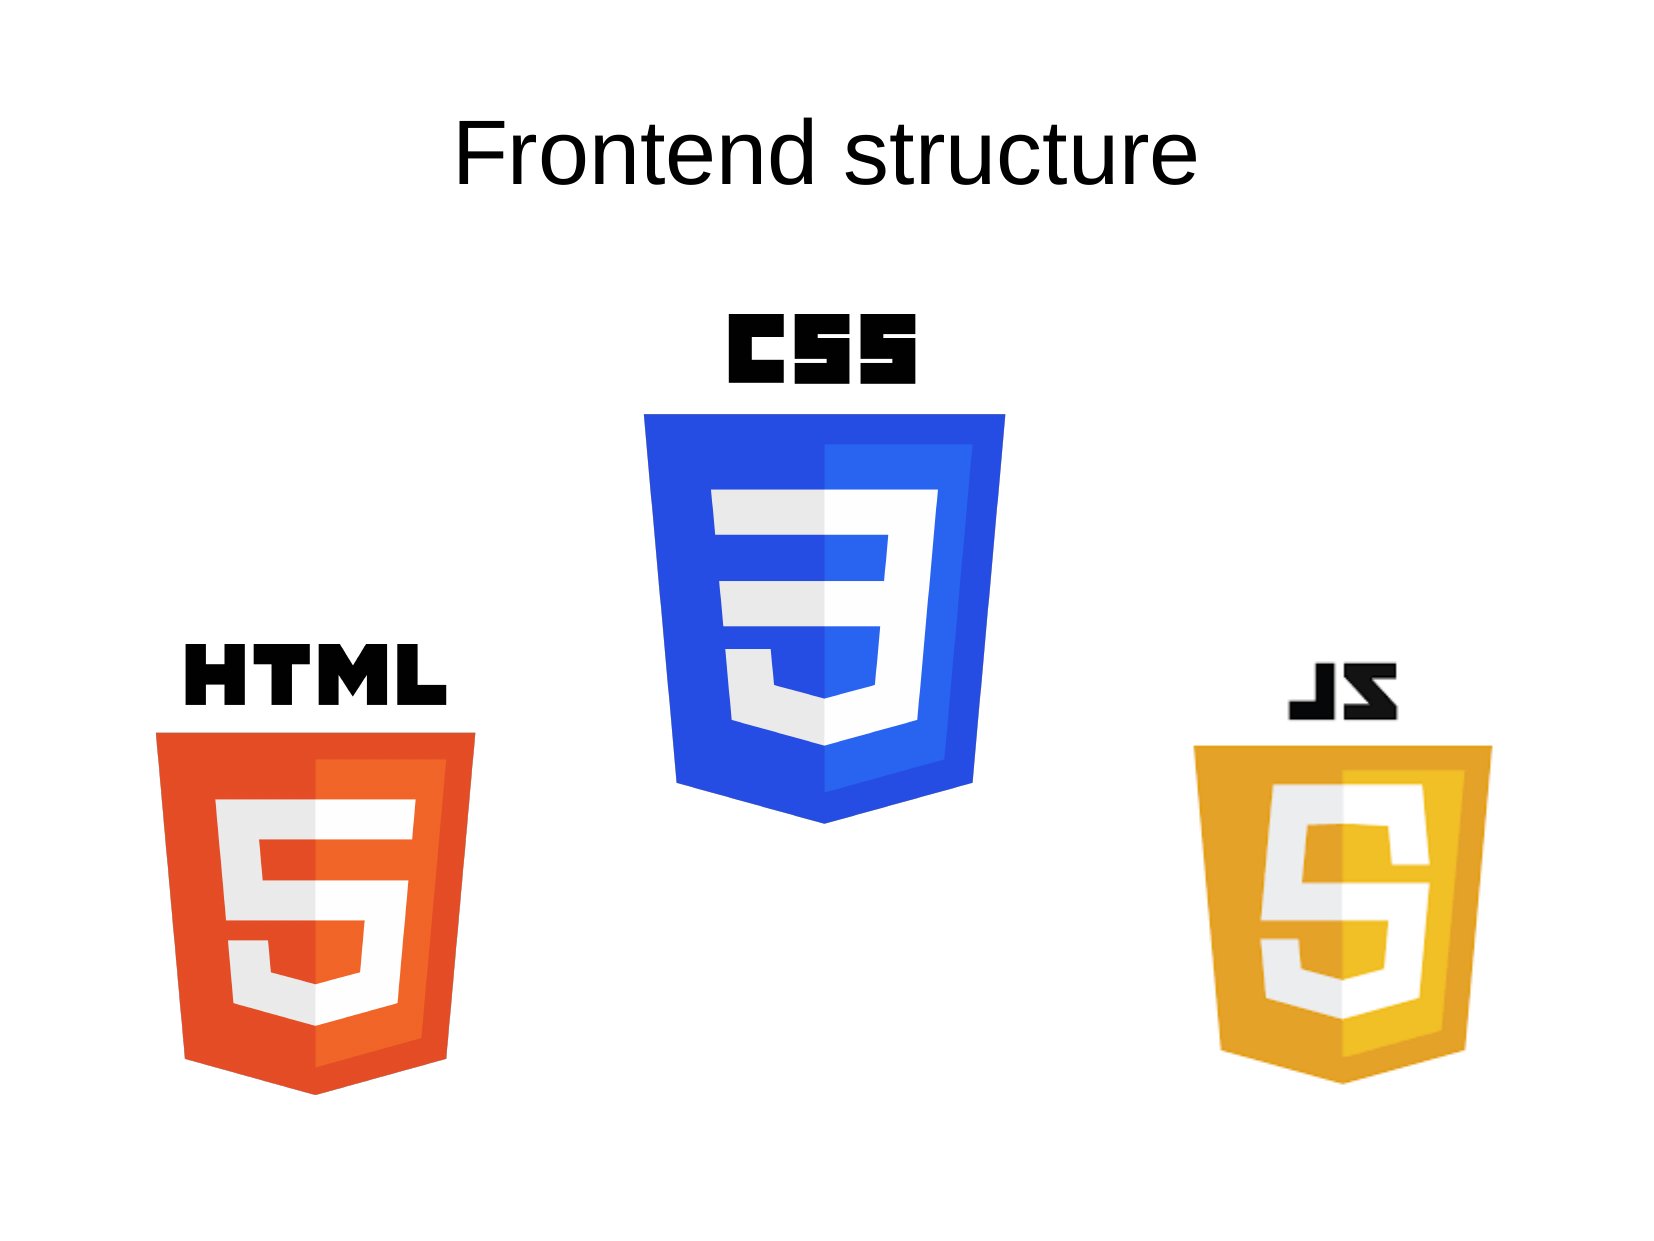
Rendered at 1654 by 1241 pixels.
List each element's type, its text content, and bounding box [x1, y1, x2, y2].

title Frontend structure [82, 49, 1571, 257]
picture [643, 314, 1006, 826]
picture [90, 644, 541, 1096]
picture [1118, 644, 1569, 1096]
